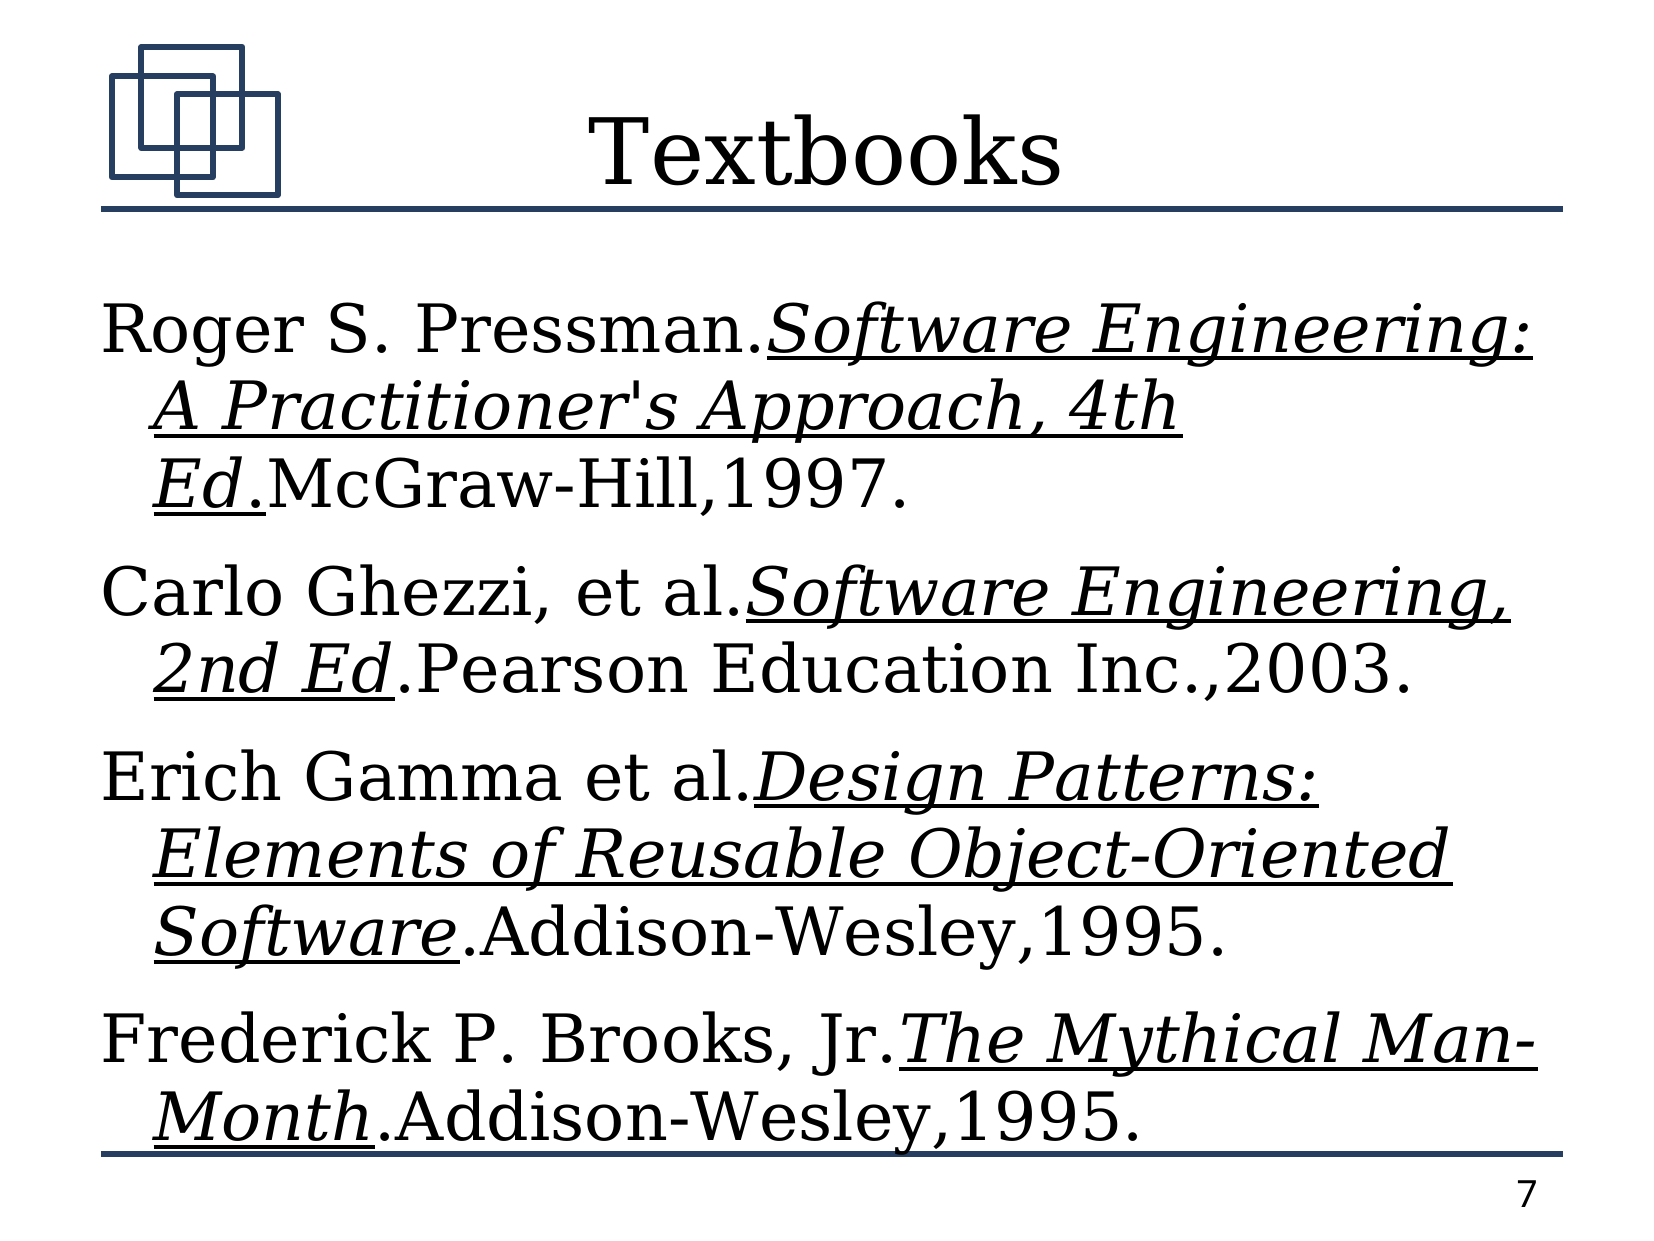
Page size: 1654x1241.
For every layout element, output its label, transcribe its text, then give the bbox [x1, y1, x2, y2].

title Textbooks [82, 49, 1571, 257]
list Roger S. Pressman.Software Engineering: A Practitioner's Approach, 4th Ed.McGraw-Hill,1997. Carlo Ghezzi, et al.Software Engineering, 2nd Ed.Pearson Education Inc.,2003. Erich Gamma et al.Design Patterns: Elements of Reusable Object-Oriented Software.Addison-Wesley,1995. Frederick P. Brooks, Jr.The Mythical Man-Month.Addison-Wesley,1995. [82, 290, 1571, 1157]
